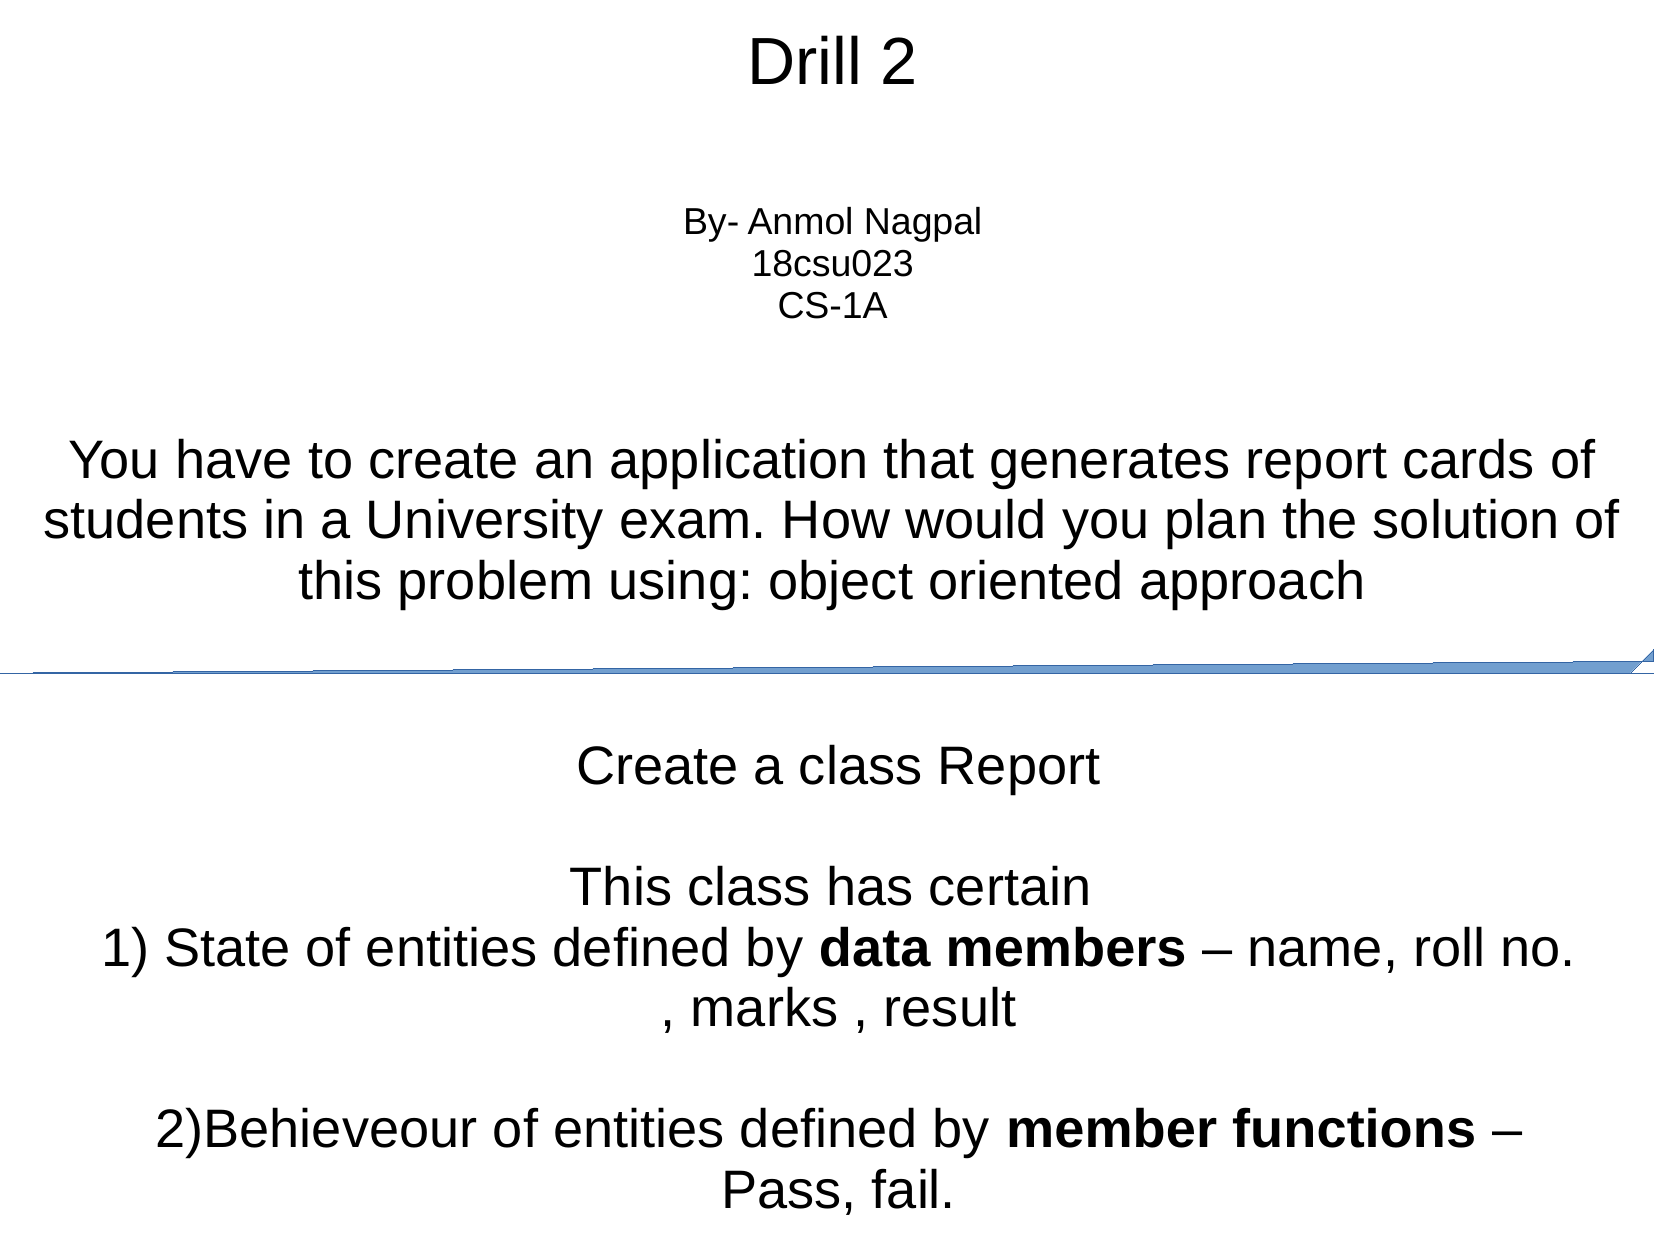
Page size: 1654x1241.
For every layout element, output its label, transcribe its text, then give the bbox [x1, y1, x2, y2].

subtitle Create a class Report This class has certain 1) State of entities defined by data members – name, roll no. , marks , result 2)Behieveour of entities defined by member functions – Pass, fail. [94, 708, 1583, 1241]
title Drill 2 By- Anmol Nagpal 18csu023 CS-1A You have to create an application that generates report cards of students in a University exam. How would you plan the solution of this problem using: object oriented approach [23, 23, 1642, 612]
text_box [0, 649, 1654, 674]
